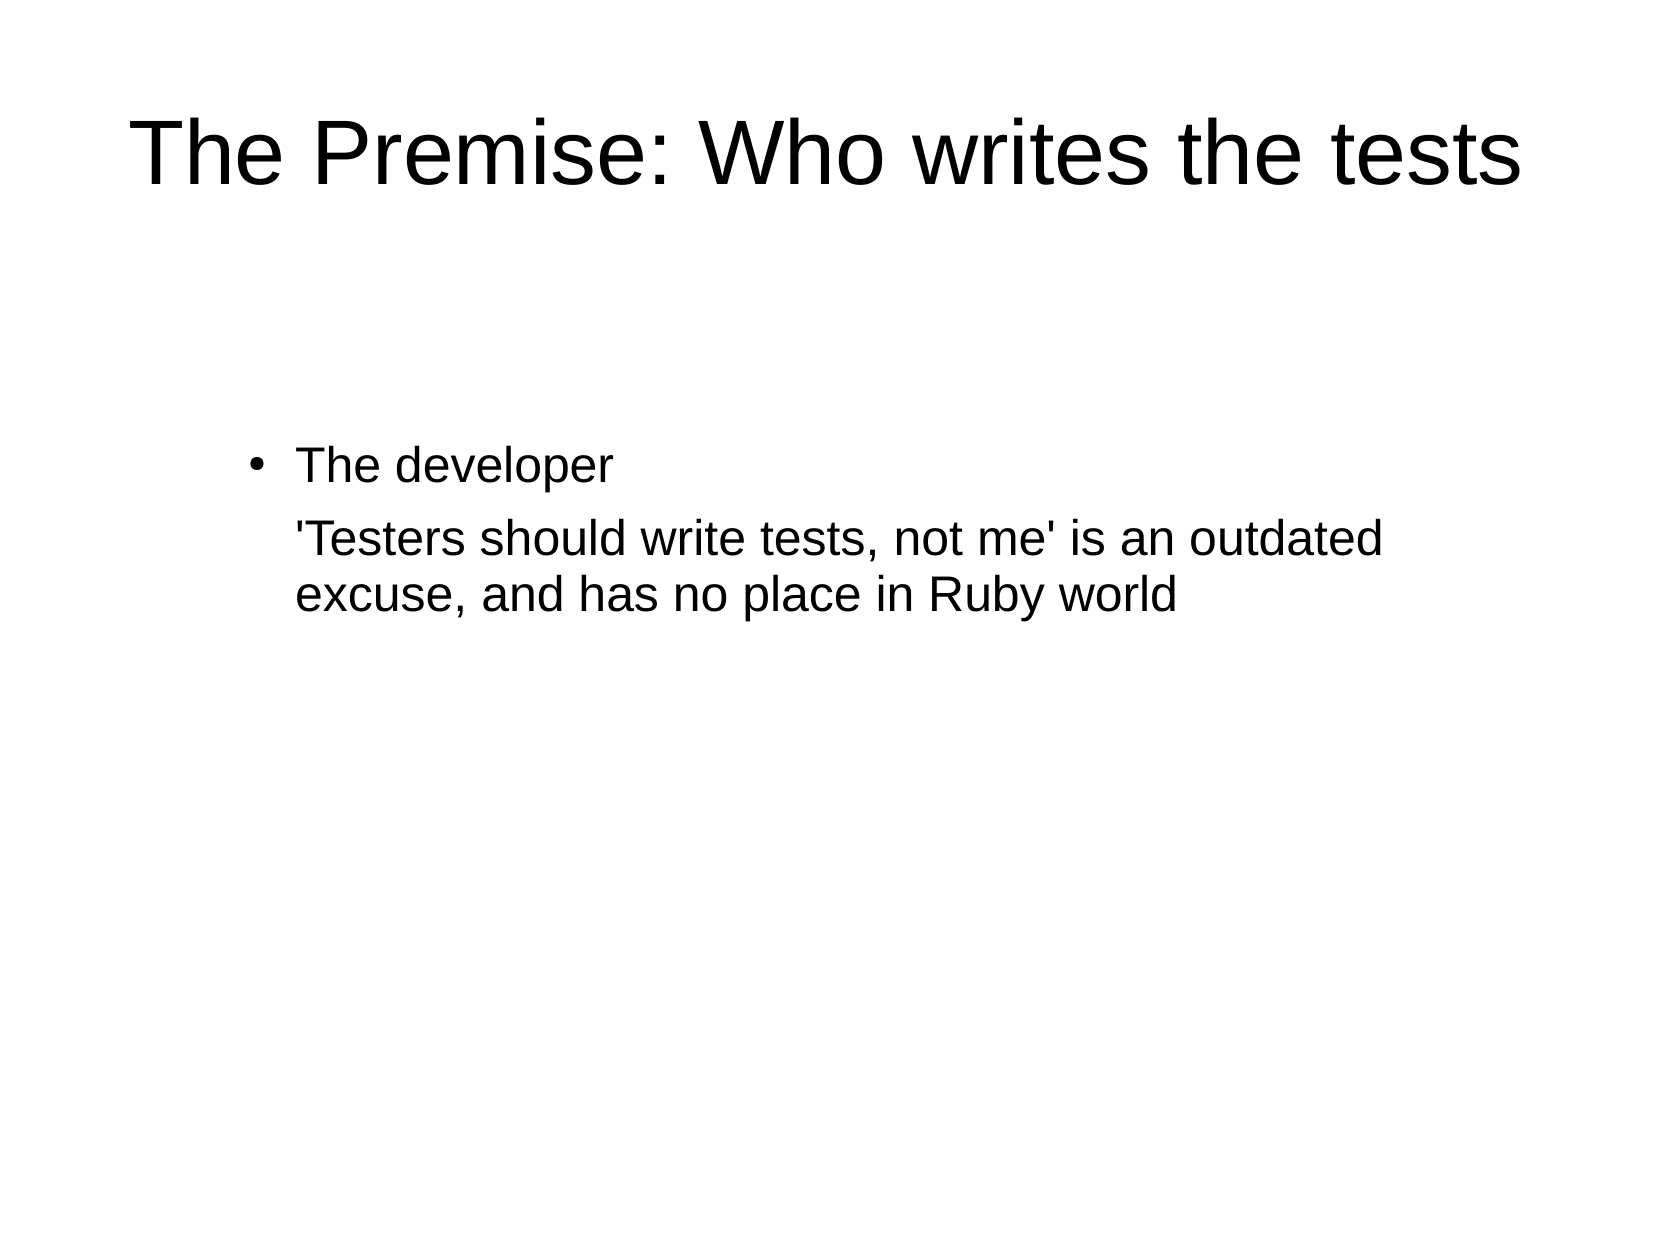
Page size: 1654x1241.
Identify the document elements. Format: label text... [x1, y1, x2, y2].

title The Premise: Who writes the tests [82, 49, 1571, 257]
list The developer 'Testers should write tests, not me' is an outdated excuse, and has no place in Ruby world [82, 290, 1571, 1109]
